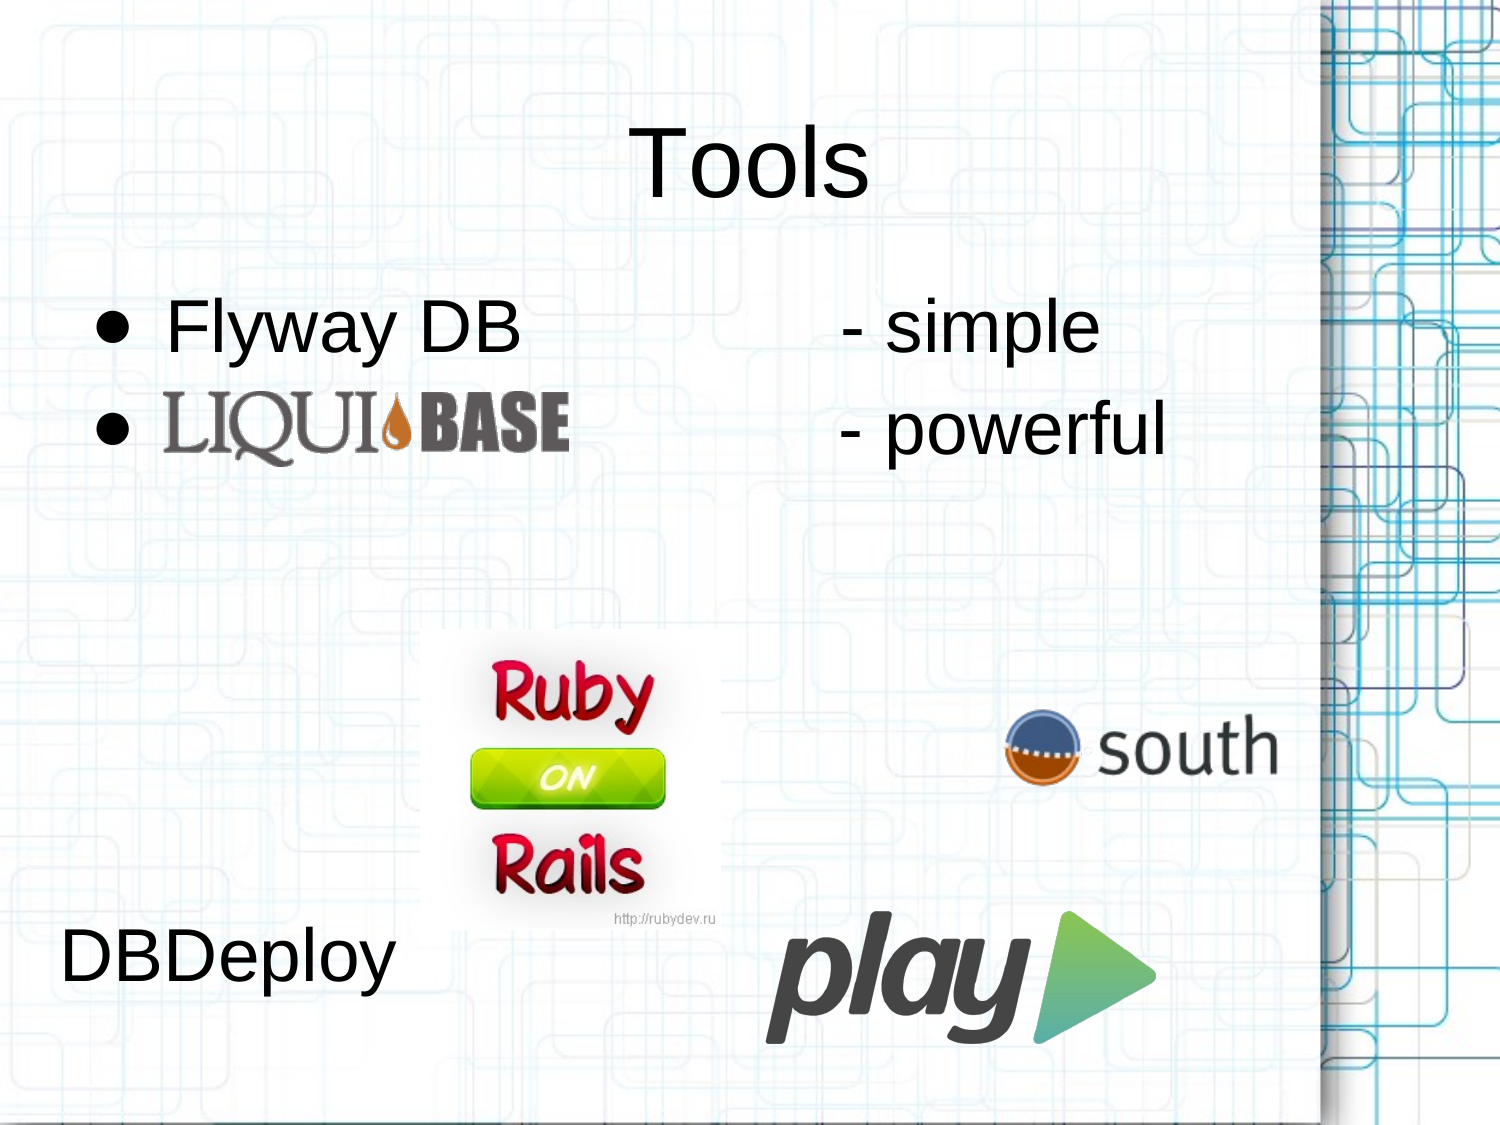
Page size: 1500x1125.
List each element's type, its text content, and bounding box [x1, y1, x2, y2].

list Flyway DB - simple [75, 262, 1425, 364]
text_box DBDeploy [45, 906, 413, 1006]
picture [0, 0, 1500, 1125]
list - powerful [75, 364, 1426, 485]
title Tools [75, 45, 1425, 233]
